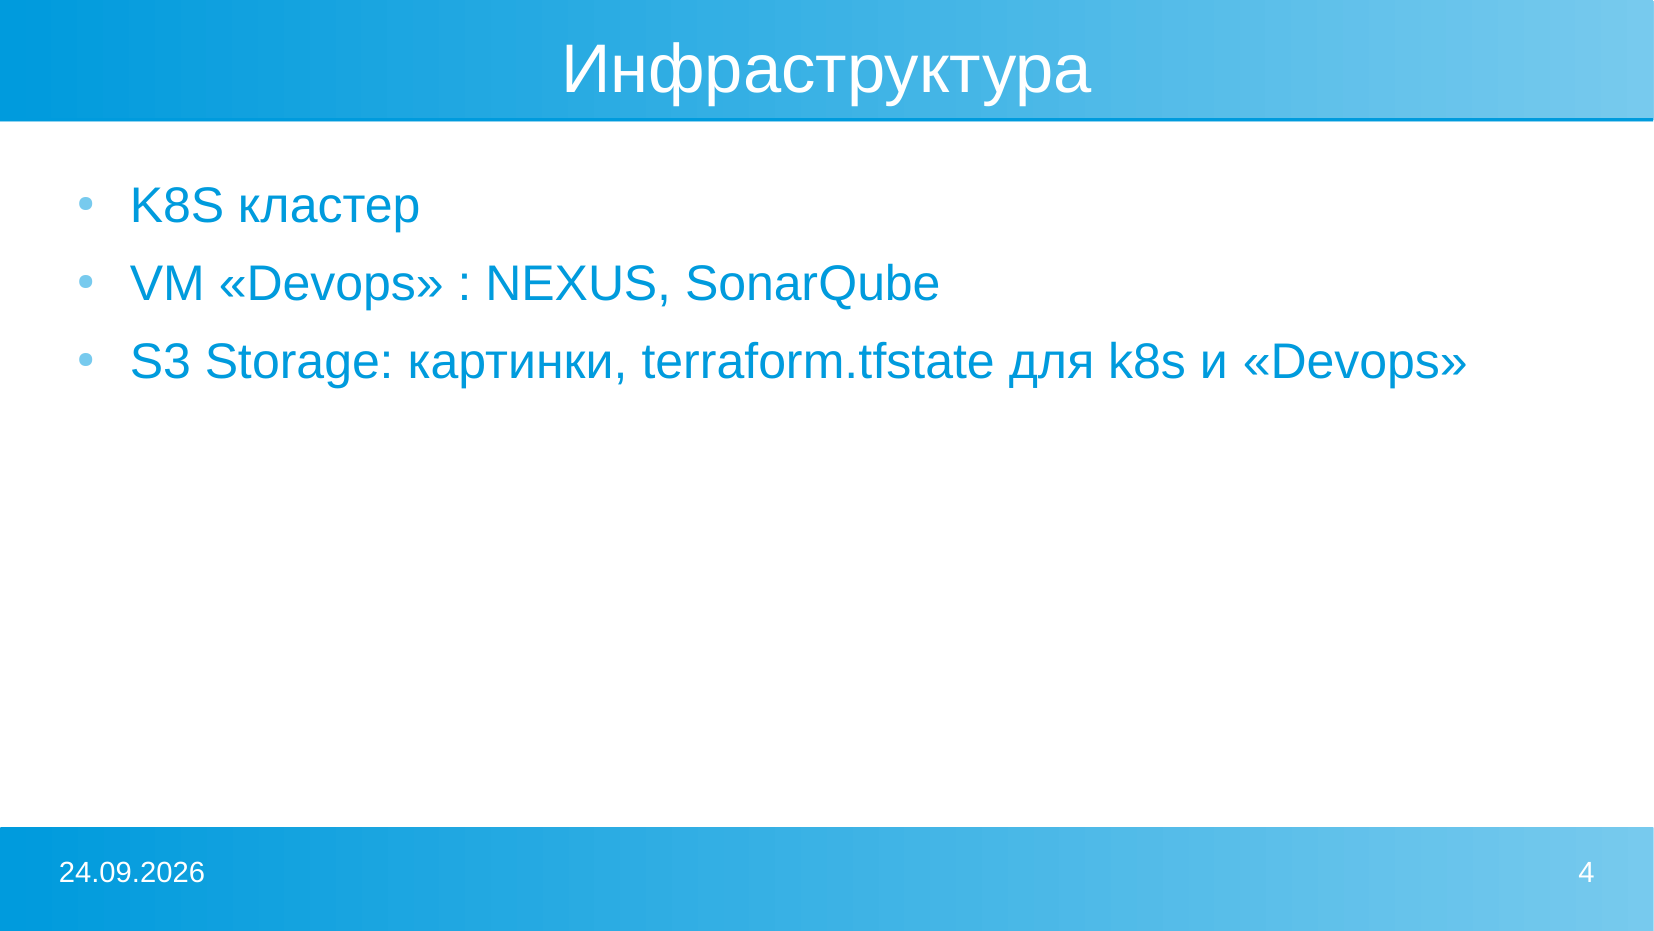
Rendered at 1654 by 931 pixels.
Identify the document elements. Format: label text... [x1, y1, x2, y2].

title Инфраструктура [59, 29, 1595, 108]
list K8S кластер VM «Devops» : NEXUS, SonarQube S3 Storage: картинки, terraform.tfstate для k8s и «Devops» [59, 177, 1595, 768]
